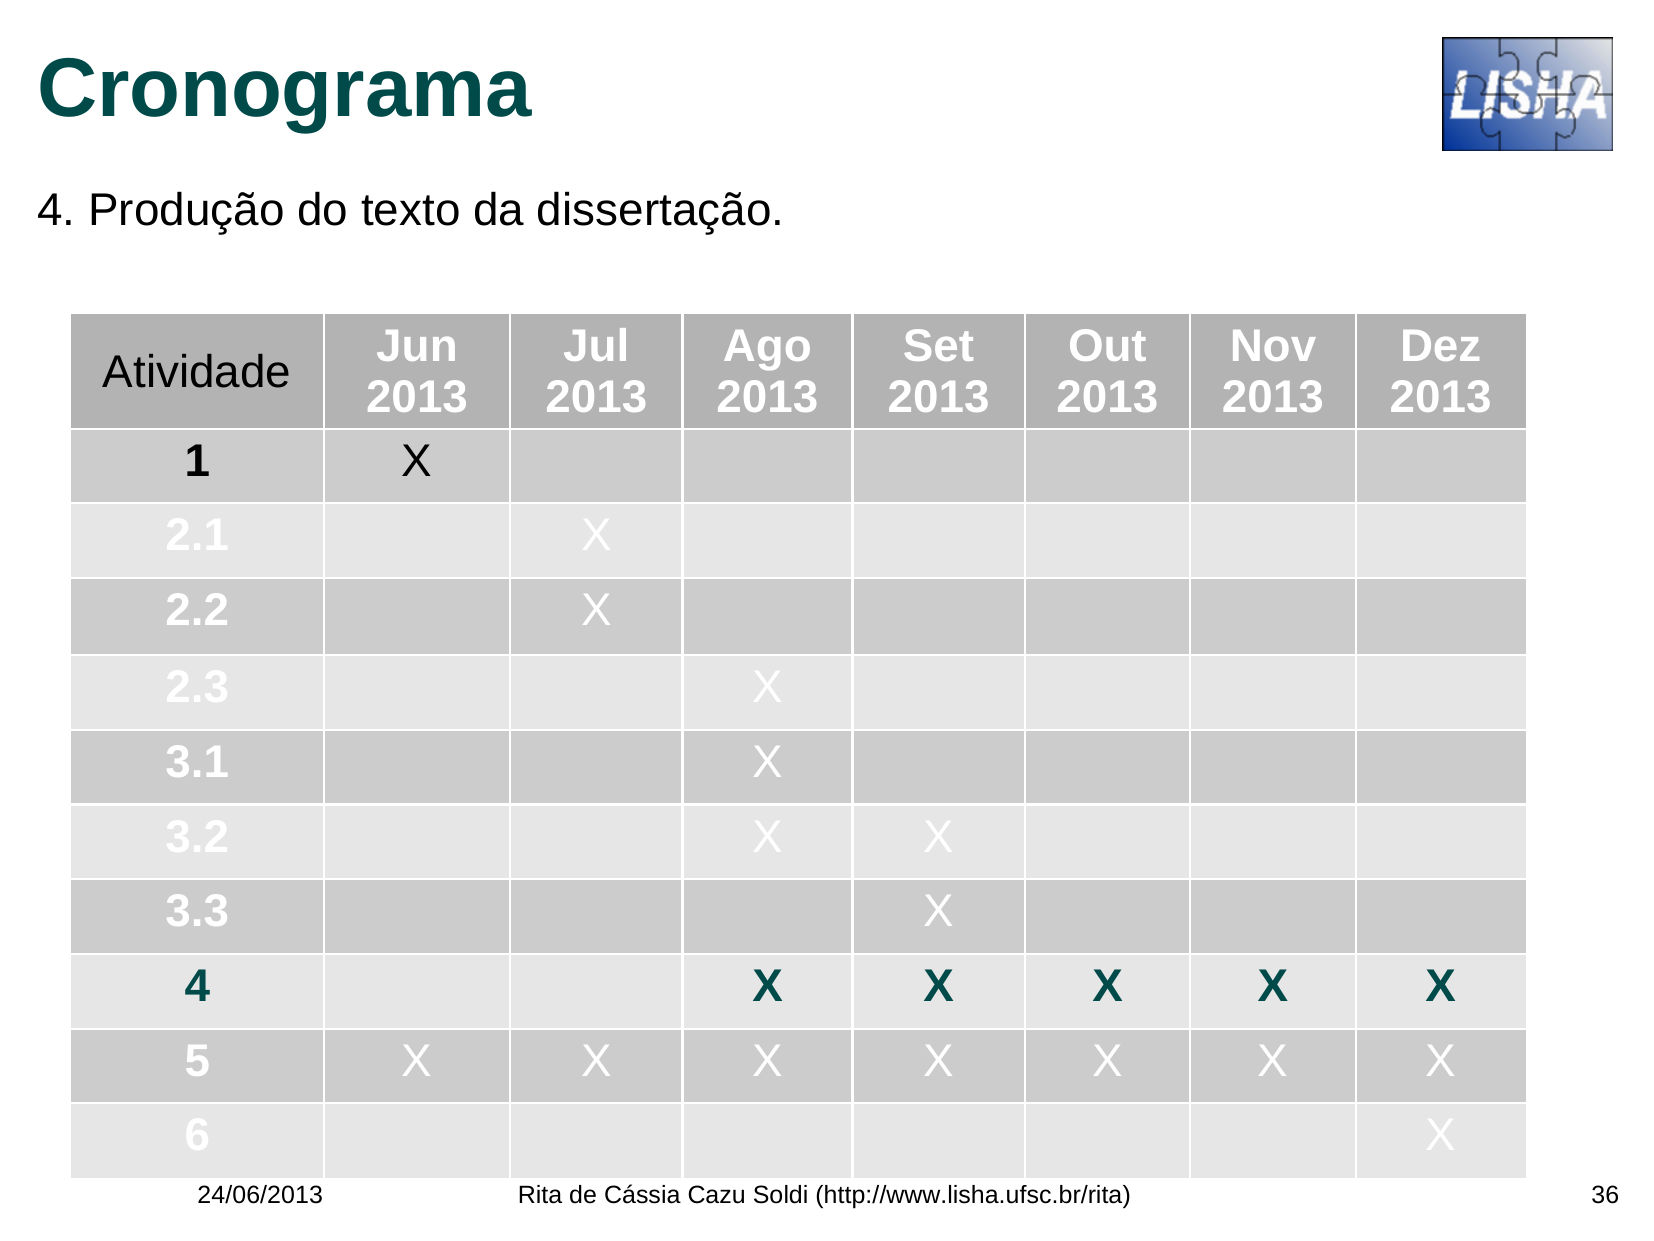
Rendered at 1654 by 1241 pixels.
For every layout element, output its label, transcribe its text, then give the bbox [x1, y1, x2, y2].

table_cell [854, 1104, 1024, 1178]
table_cell [1026, 880, 1189, 953]
table_cell 4 [71, 955, 323, 1028]
table_cell [1357, 579, 1526, 654]
table_cell [684, 1104, 851, 1178]
table_cell X [511, 579, 681, 654]
table_cell 3.3 [71, 880, 323, 953]
table_cell [325, 880, 509, 953]
table_cell 2.1 [71, 504, 323, 577]
table_cell X [684, 731, 851, 803]
table_header Dez 2013 [1357, 314, 1526, 428]
table_cell [1357, 656, 1526, 729]
table_cell [1191, 731, 1355, 803]
table_cell [1026, 504, 1189, 577]
table_cell 1 [71, 430, 323, 502]
table_header Nov 2013 [1191, 314, 1355, 428]
table_cell [1357, 430, 1526, 502]
table_cell [684, 504, 851, 577]
picture [1442, 37, 1613, 151]
table_cell [684, 430, 851, 502]
list 4. Produção do texto da dissertação. [37, 183, 1613, 296]
table_cell [1357, 504, 1526, 577]
table_cell X [325, 1030, 509, 1102]
table_cell [684, 880, 851, 953]
table_cell X [325, 430, 509, 502]
table_cell 3.1 [71, 731, 323, 803]
table_cell [1191, 656, 1355, 729]
table_header Set 2013 [854, 314, 1024, 428]
table_cell [511, 806, 681, 878]
table_cell [854, 656, 1024, 729]
table_cell X [854, 806, 1024, 878]
table_cell [854, 430, 1024, 502]
table_cell X [1026, 955, 1189, 1028]
table_cell [511, 955, 681, 1028]
title Cronograma [37, 37, 1426, 151]
table_cell [325, 1104, 509, 1178]
table_cell X [1026, 1030, 1189, 1102]
table_cell [854, 579, 1024, 654]
table_cell [1191, 504, 1355, 577]
table_cell [511, 656, 681, 729]
table_cell [1026, 430, 1189, 502]
table_cell [511, 731, 681, 803]
table_cell X [1357, 1030, 1526, 1102]
table_cell [325, 731, 509, 803]
table_cell [1191, 880, 1355, 953]
table_cell X [854, 880, 1024, 953]
table_cell [325, 579, 509, 654]
table_cell [325, 806, 509, 878]
table_cell [854, 731, 1024, 803]
table_cell [1026, 806, 1189, 878]
table_cell X [1191, 955, 1355, 1028]
table_cell 3.2 [71, 806, 323, 878]
table_cell X [854, 955, 1024, 1028]
table_cell X [1191, 1030, 1355, 1102]
table_header Jul 2013 [511, 314, 681, 428]
table_cell [1191, 806, 1355, 878]
table_cell [1026, 656, 1189, 729]
table_cell X [511, 1030, 681, 1102]
table_cell X [684, 806, 851, 878]
table_cell [511, 880, 681, 953]
table_cell [325, 955, 509, 1028]
table_cell [325, 504, 509, 577]
table_header Jun 2013 [325, 314, 509, 428]
table_cell [1357, 806, 1526, 878]
table_cell [511, 1104, 681, 1178]
table_cell X [854, 1030, 1024, 1102]
table_header Out 2013 [1026, 314, 1189, 428]
table_cell [1191, 579, 1355, 654]
table_cell X [684, 1030, 851, 1102]
table_header Atividade [71, 314, 323, 428]
table_cell 5 [71, 1030, 323, 1102]
table_header Ago 2013 [684, 314, 851, 428]
table_cell [1026, 731, 1189, 803]
table_cell [1357, 880, 1526, 953]
table_cell [325, 656, 509, 729]
table_cell X [684, 955, 851, 1028]
table_cell 2.3 [71, 656, 323, 729]
table_cell [854, 504, 1024, 577]
table_cell [511, 430, 681, 502]
table_cell [1026, 1104, 1189, 1178]
table_cell [684, 579, 851, 654]
table_cell X [684, 656, 851, 729]
table_cell X [1357, 955, 1526, 1028]
table_cell [1191, 430, 1355, 502]
table_cell X [511, 504, 681, 577]
table_cell [1191, 1104, 1355, 1178]
table_cell [1026, 579, 1189, 654]
table_cell 2.2 [71, 579, 323, 654]
table_cell X [1357, 1104, 1526, 1178]
table_cell 6 [71, 1104, 323, 1178]
table_cell [1357, 731, 1526, 803]
